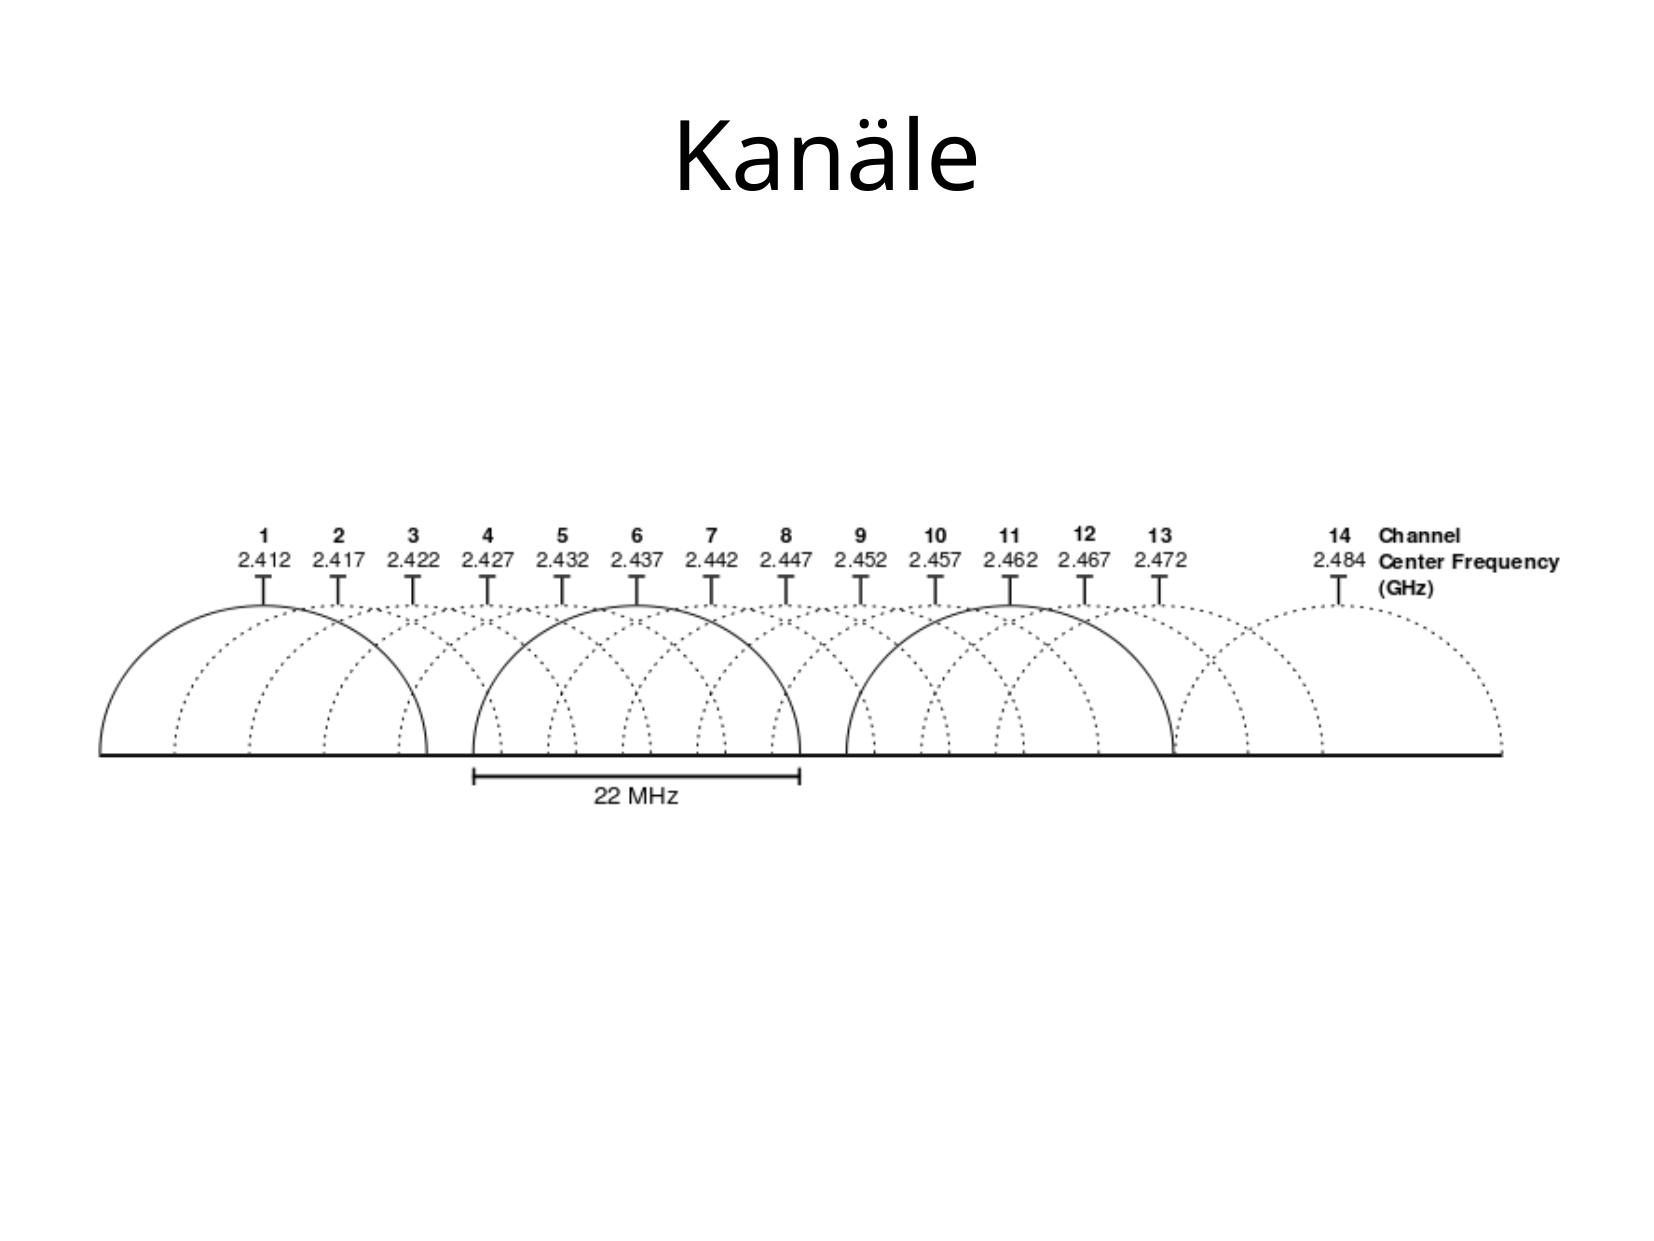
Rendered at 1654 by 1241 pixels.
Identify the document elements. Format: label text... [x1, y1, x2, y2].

title Kanäle [82, 49, 1571, 257]
picture [82, 476, 1571, 823]
